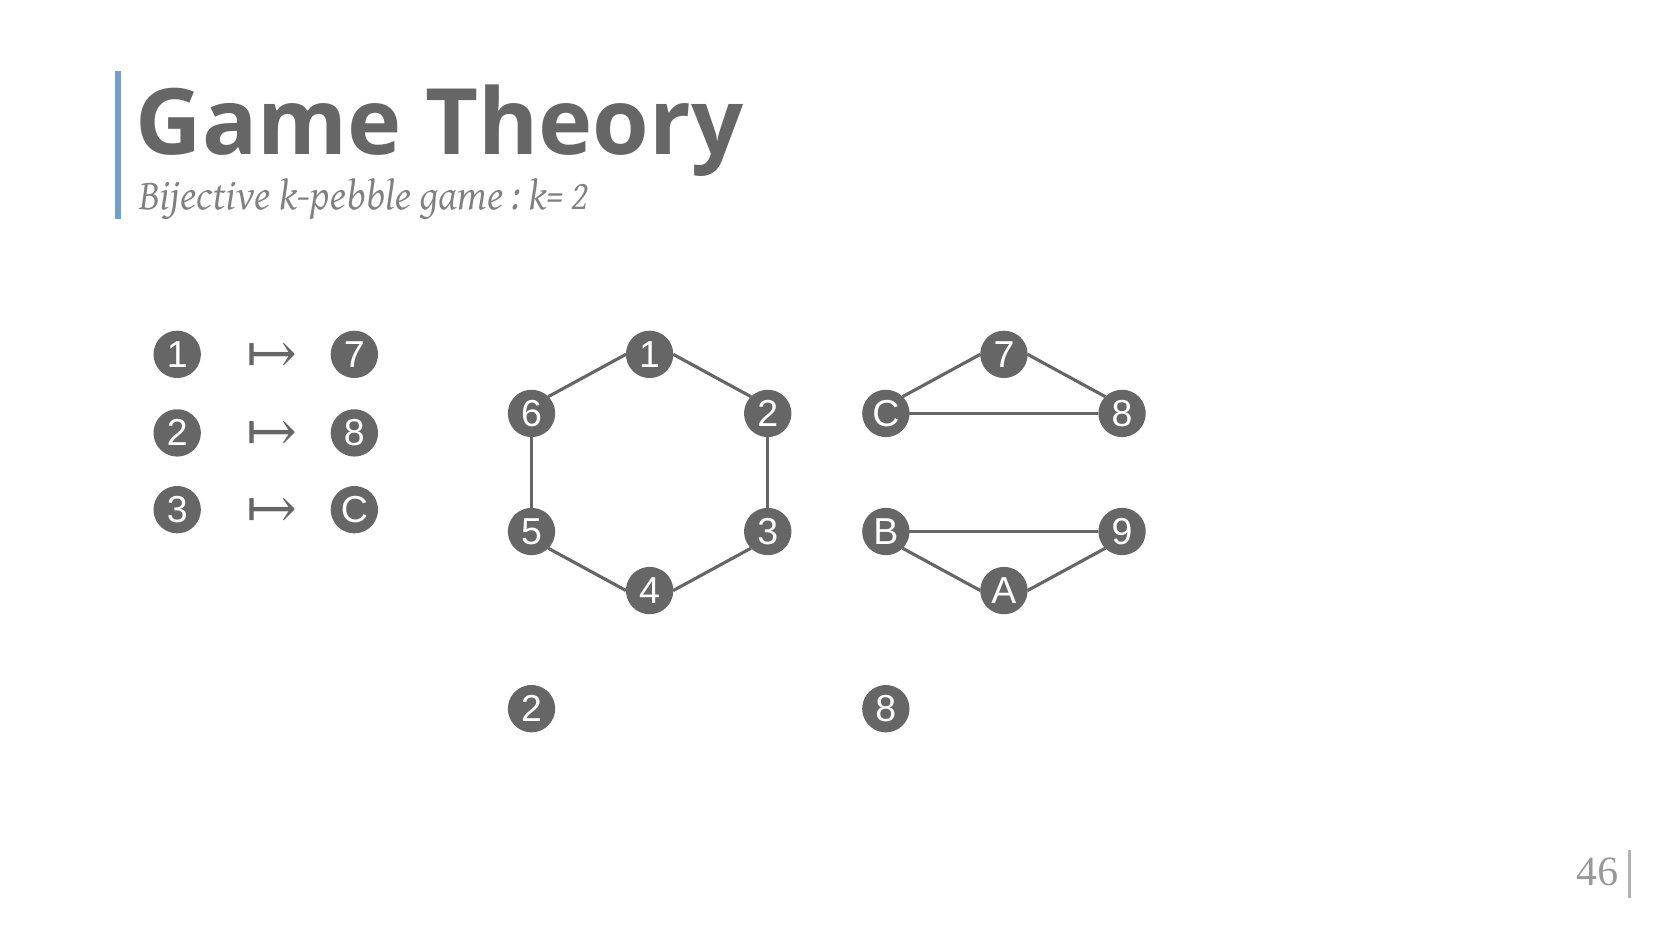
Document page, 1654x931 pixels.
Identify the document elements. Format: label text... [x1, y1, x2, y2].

text_box 3 [153, 486, 201, 534]
text_box 9 [1098, 507, 1146, 556]
text_box 8 [1098, 389, 1146, 438]
text_box B [862, 507, 910, 556]
title Game Theory [135, 60, 1601, 178]
text_box C [330, 486, 379, 534]
text_box 8 [862, 685, 910, 733]
text_box ↦ [230, 397, 308, 467]
text_box 5 [507, 507, 556, 556]
text_box ↦ [230, 474, 308, 544]
text_box 8 [330, 409, 379, 457]
text_box ↦ [230, 318, 308, 388]
text_box C [862, 389, 910, 438]
text_box 7 [980, 330, 1028, 379]
text_box 2 [507, 685, 556, 733]
text_box 3 [744, 507, 792, 556]
text_box 7 [330, 330, 379, 379]
text_box Bijective k-pebble game : k= 2 [124, 165, 721, 229]
text_box A [980, 566, 1028, 615]
text_box 2 [744, 389, 792, 437]
text_box 6 [507, 389, 556, 437]
text_box 1 [153, 330, 201, 379]
text_box 4 [626, 566, 674, 615]
text_box 2 [153, 409, 201, 457]
text_box 1 [626, 330, 674, 379]
